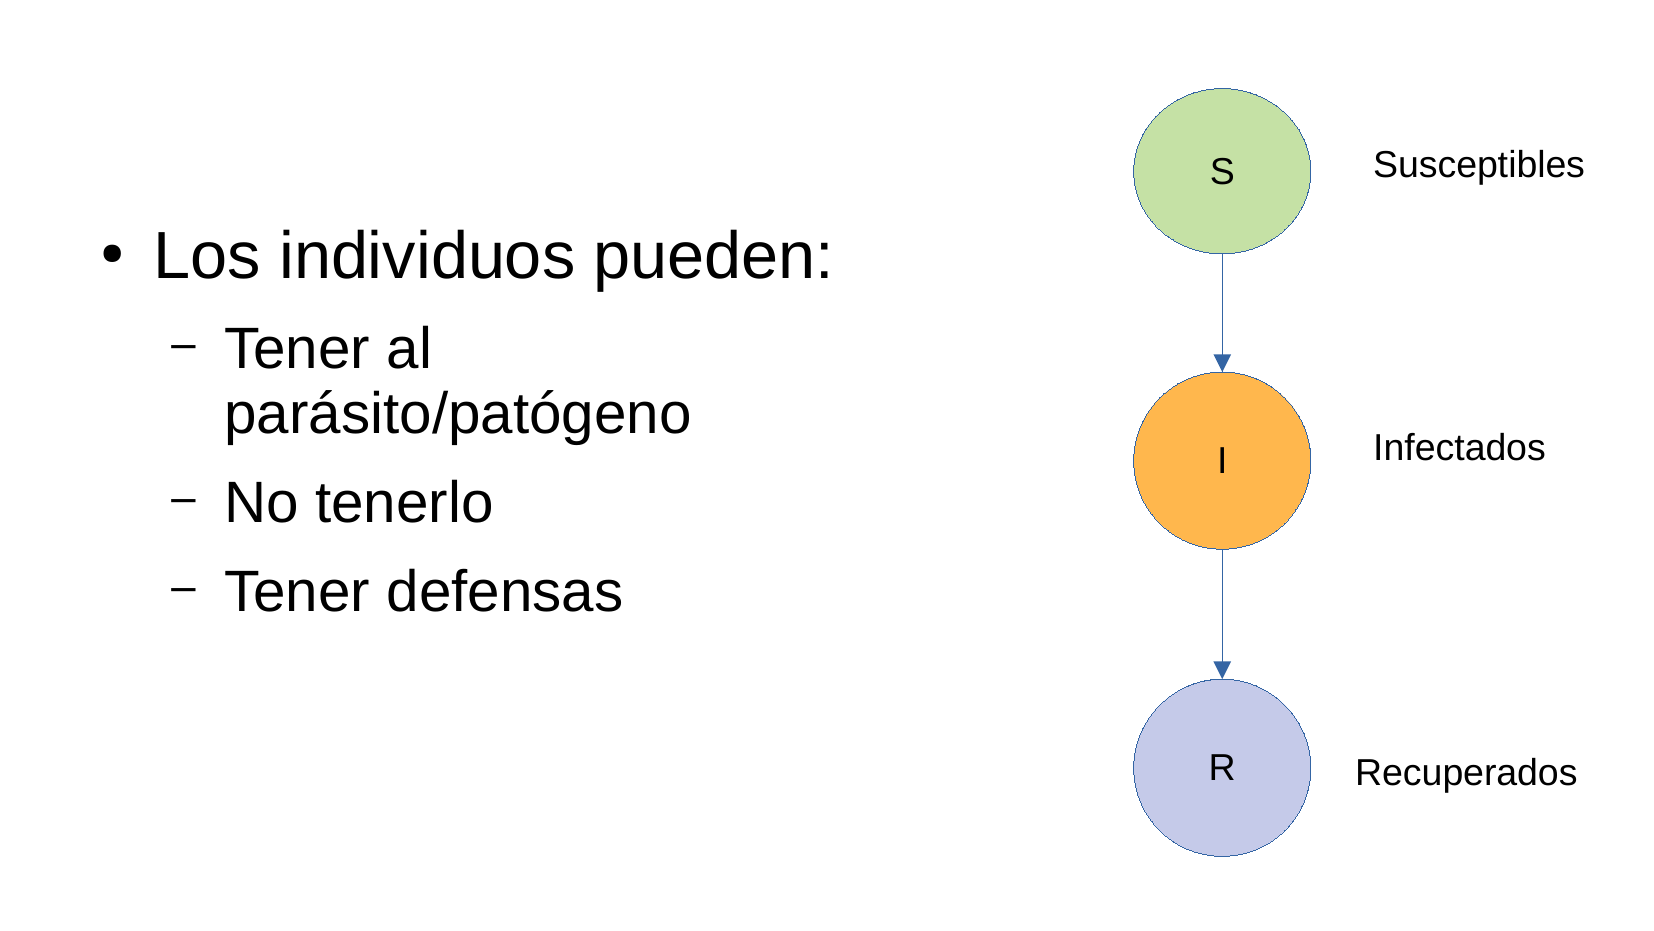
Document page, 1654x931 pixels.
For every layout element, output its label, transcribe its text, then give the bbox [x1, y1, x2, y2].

text_box Recuperados [1340, 744, 1654, 801]
text_box S [1133, 88, 1311, 254]
text_box Infectados [1358, 419, 1654, 477]
text_box R [1133, 679, 1311, 857]
text_box Susceptibles [1358, 135, 1654, 193]
list Los individuos pueden: Tener al parásito/patógeno No tenerlo Tener defensas [82, 217, 857, 758]
text_box I [1133, 372, 1311, 550]
